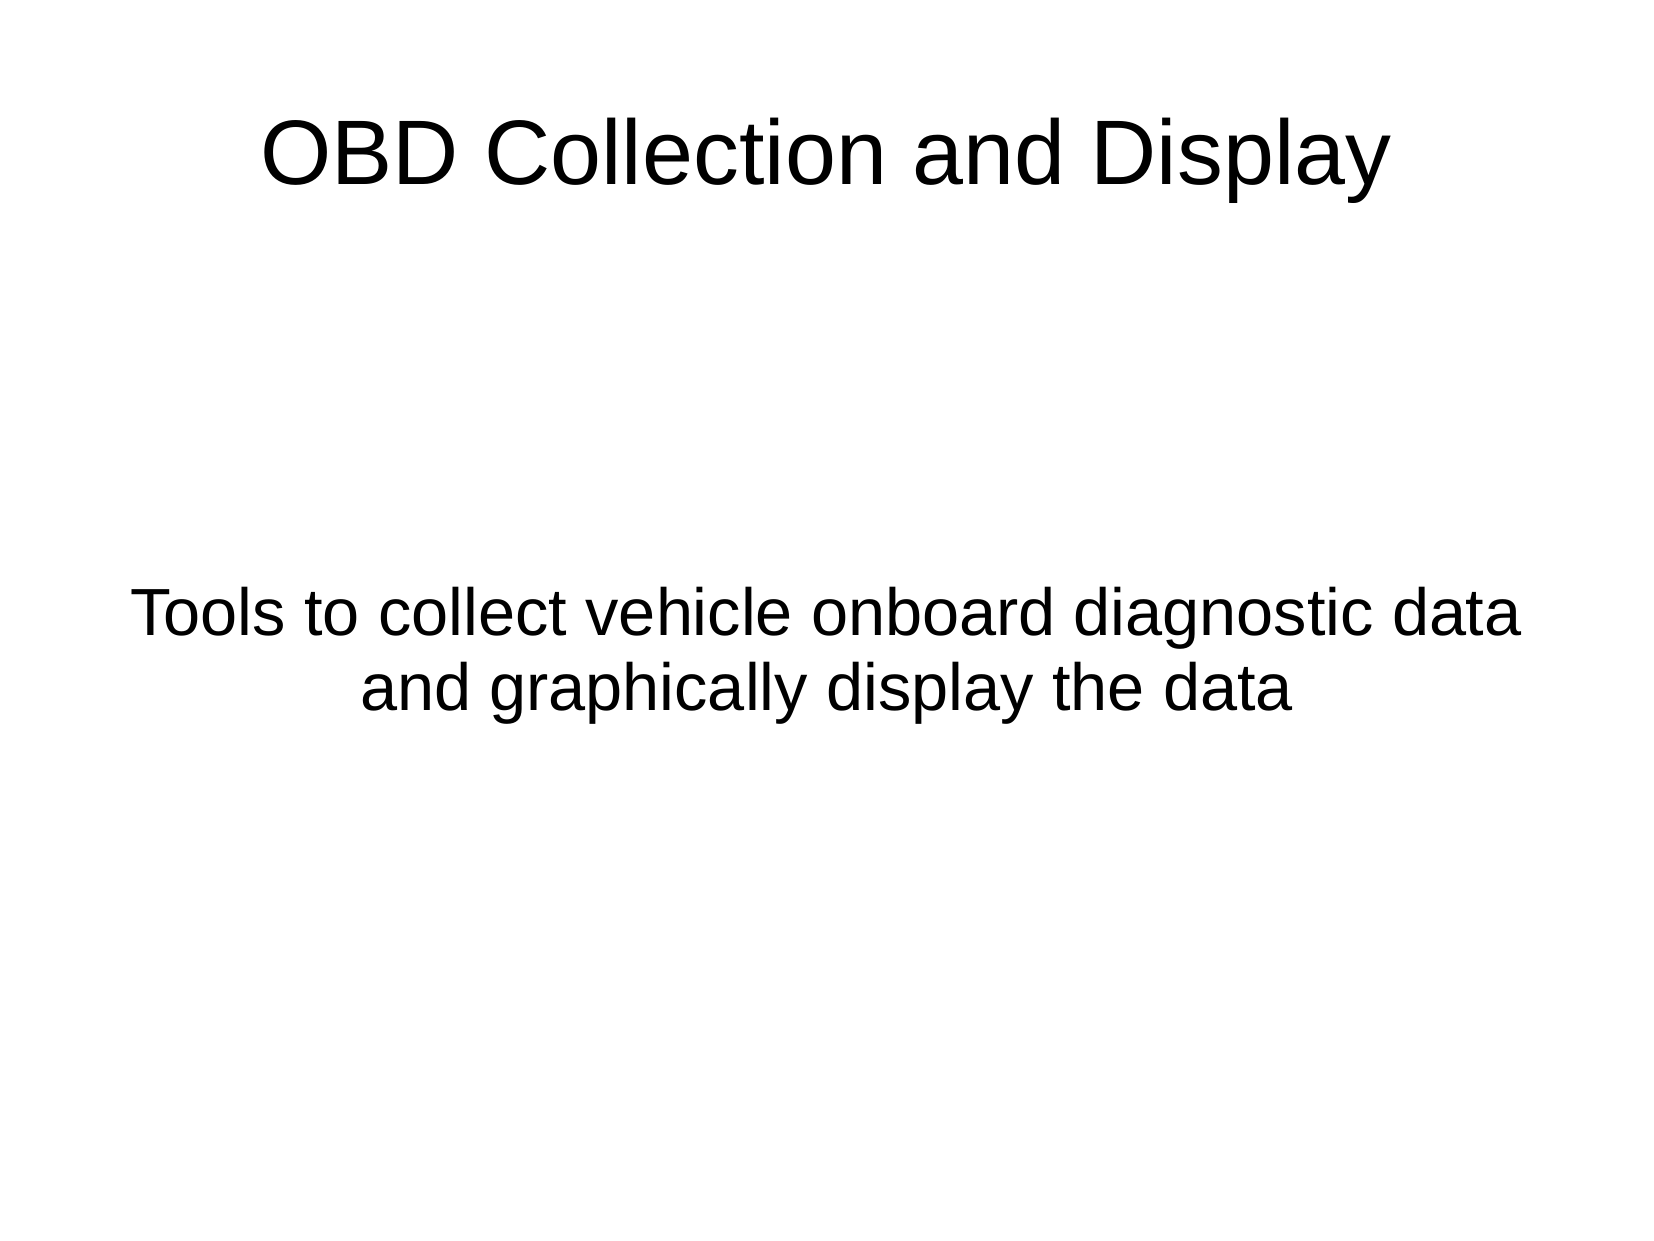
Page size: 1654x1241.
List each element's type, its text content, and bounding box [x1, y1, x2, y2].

subtitle Tools to collect vehicle onboard diagnostic data and graphically display the data [82, 290, 1571, 1010]
title OBD Collection and Display [82, 49, 1571, 257]
